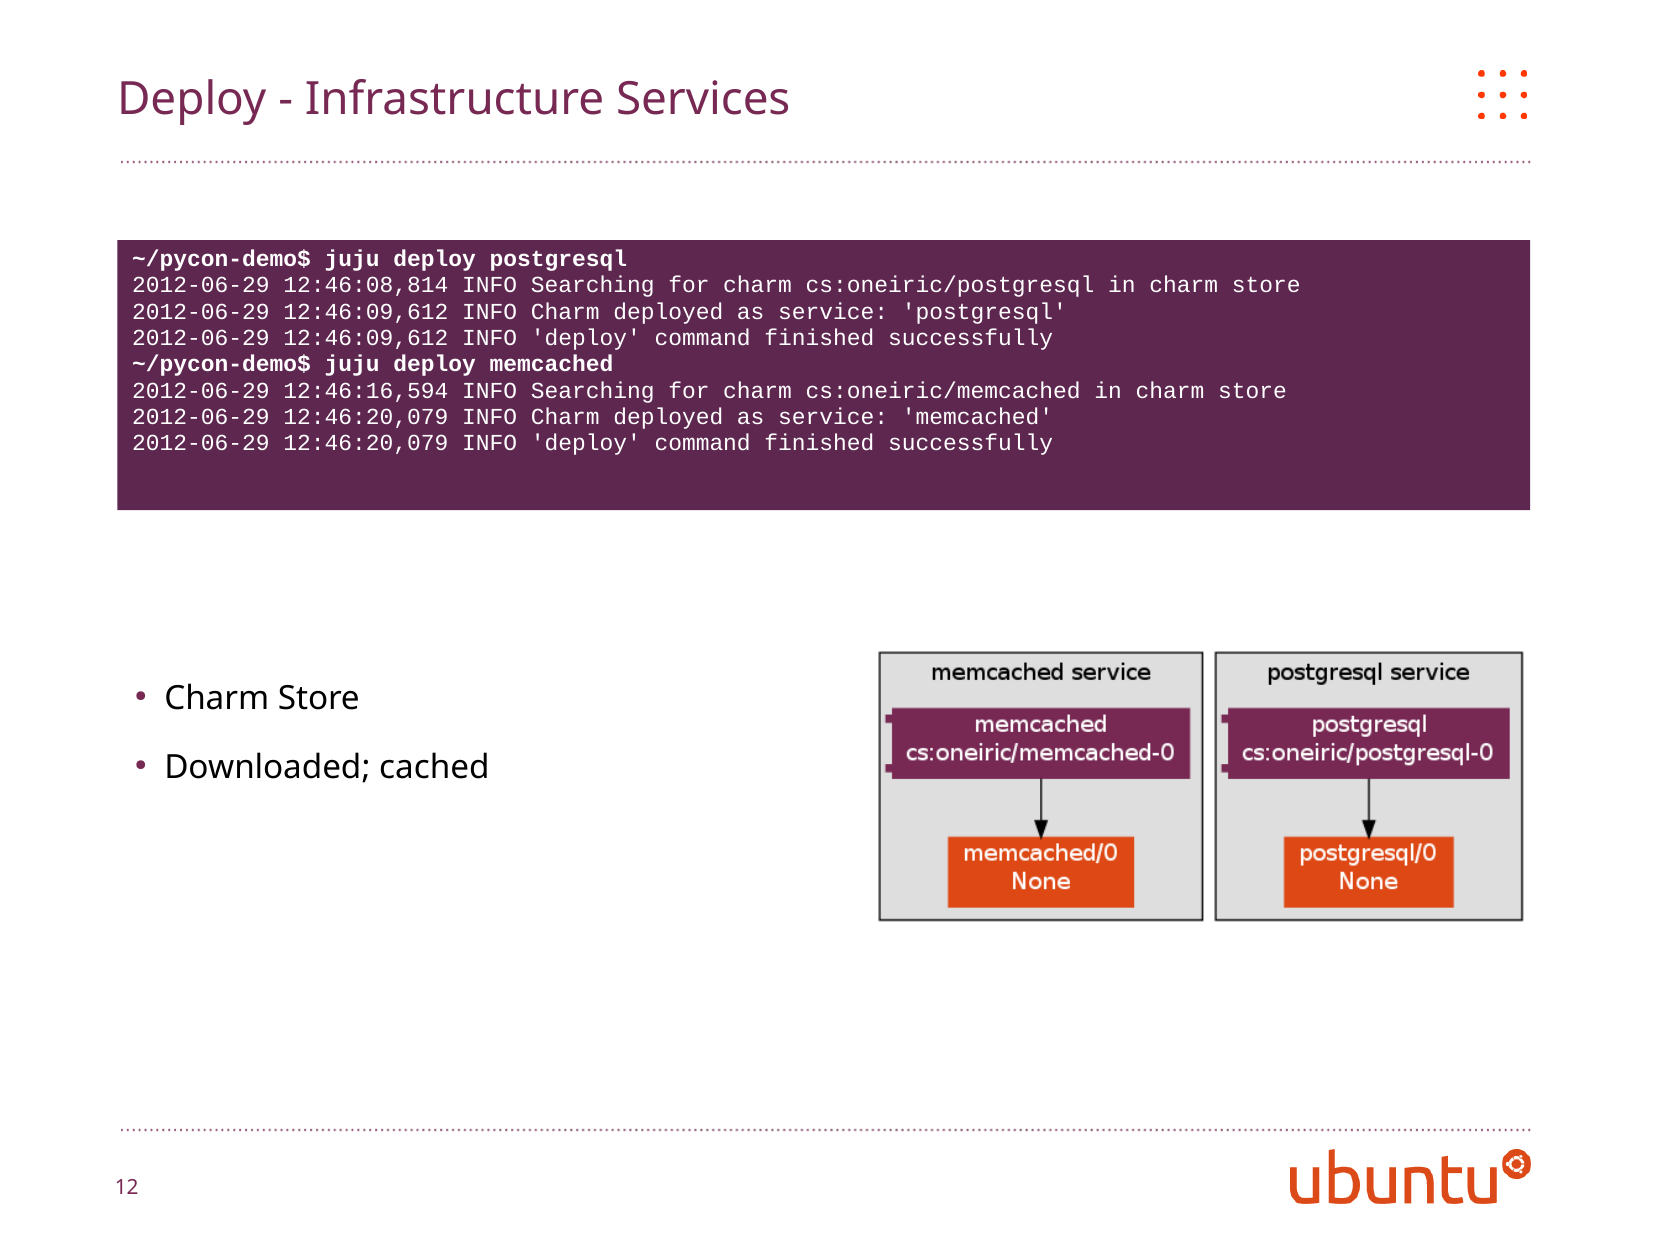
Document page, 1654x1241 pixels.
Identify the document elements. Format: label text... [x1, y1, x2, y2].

picture [111, 1127, 1533, 1134]
picture [1290, 1149, 1531, 1204]
title Deploy - Infrastructure Services [117, 71, 1447, 123]
picture [860, 633, 1542, 940]
text_box Charm Store Downloaded; cached [120, 603, 766, 1084]
text_box ~/pycon-demo$ juju deploy postgresql 2012-06-29 12:46:08,814 INFO Searching for charm cs:oneiric/postgresql in charm store 2012-06-29 12:46:09,612 INFO Charm deployed as service: 'postgresql' 2012-06-29 12:46:09,612 INFO 'deploy' command finished successfully ~/pycon-demo$ juju deploy memcached 2012-06-29 12:46:16,594 INFO Searching for charm cs:oneiric/memcached in charm store 2012-06-29 12:46:20,079 INFO Charm deployed as service: 'memcached' 2012-06-29 12:46:20,079 INFO 'deploy' command finished successfully [117, 240, 1531, 511]
picture [1478, 70, 1527, 119]
picture [111, 159, 1533, 166]
